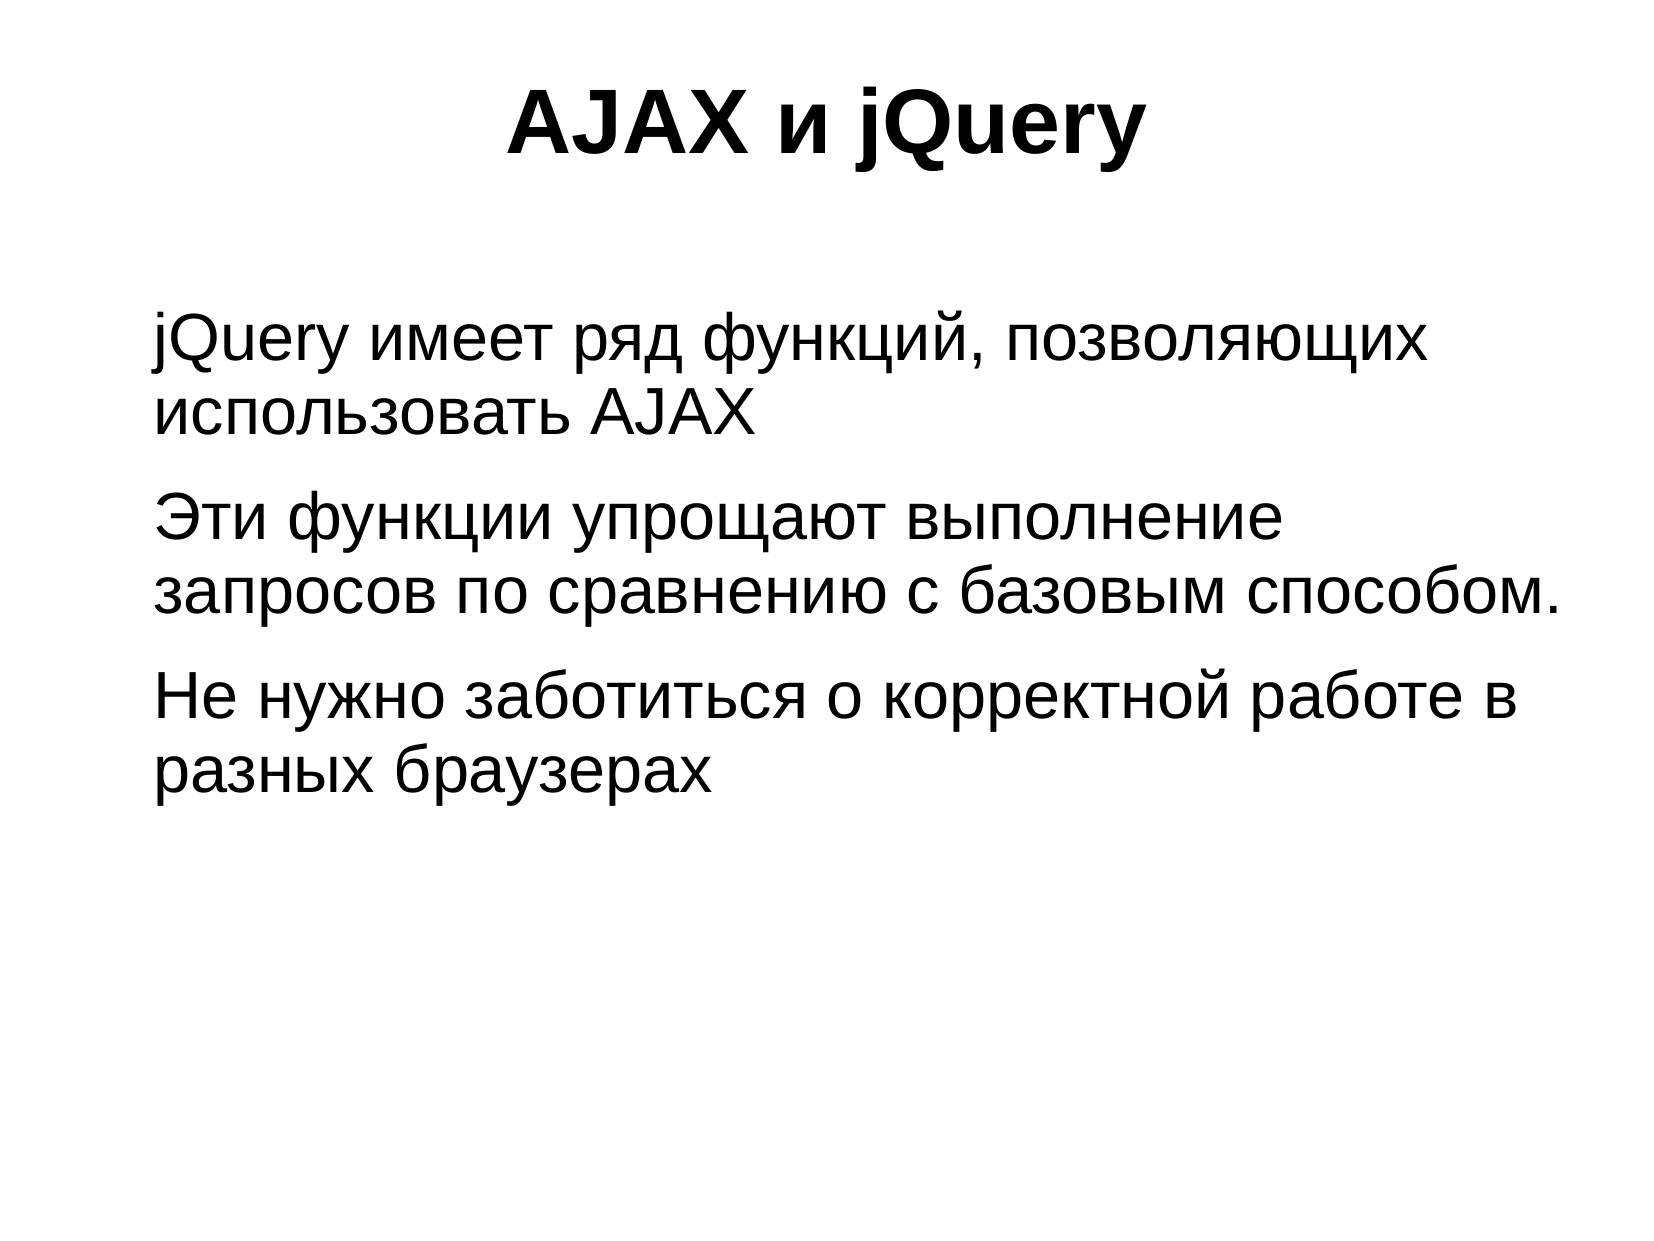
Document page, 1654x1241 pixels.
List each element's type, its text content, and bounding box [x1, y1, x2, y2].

title AJAX и jQuery [82, 49, 1571, 195]
list jQuery имеет ряд функций, позволяющих использовать AJAX Эти функции упрощают выполнение запросов по сравнению с базовым способом. Не нужно заботиться о корректной работе в разных браузерах [82, 195, 1571, 1109]
